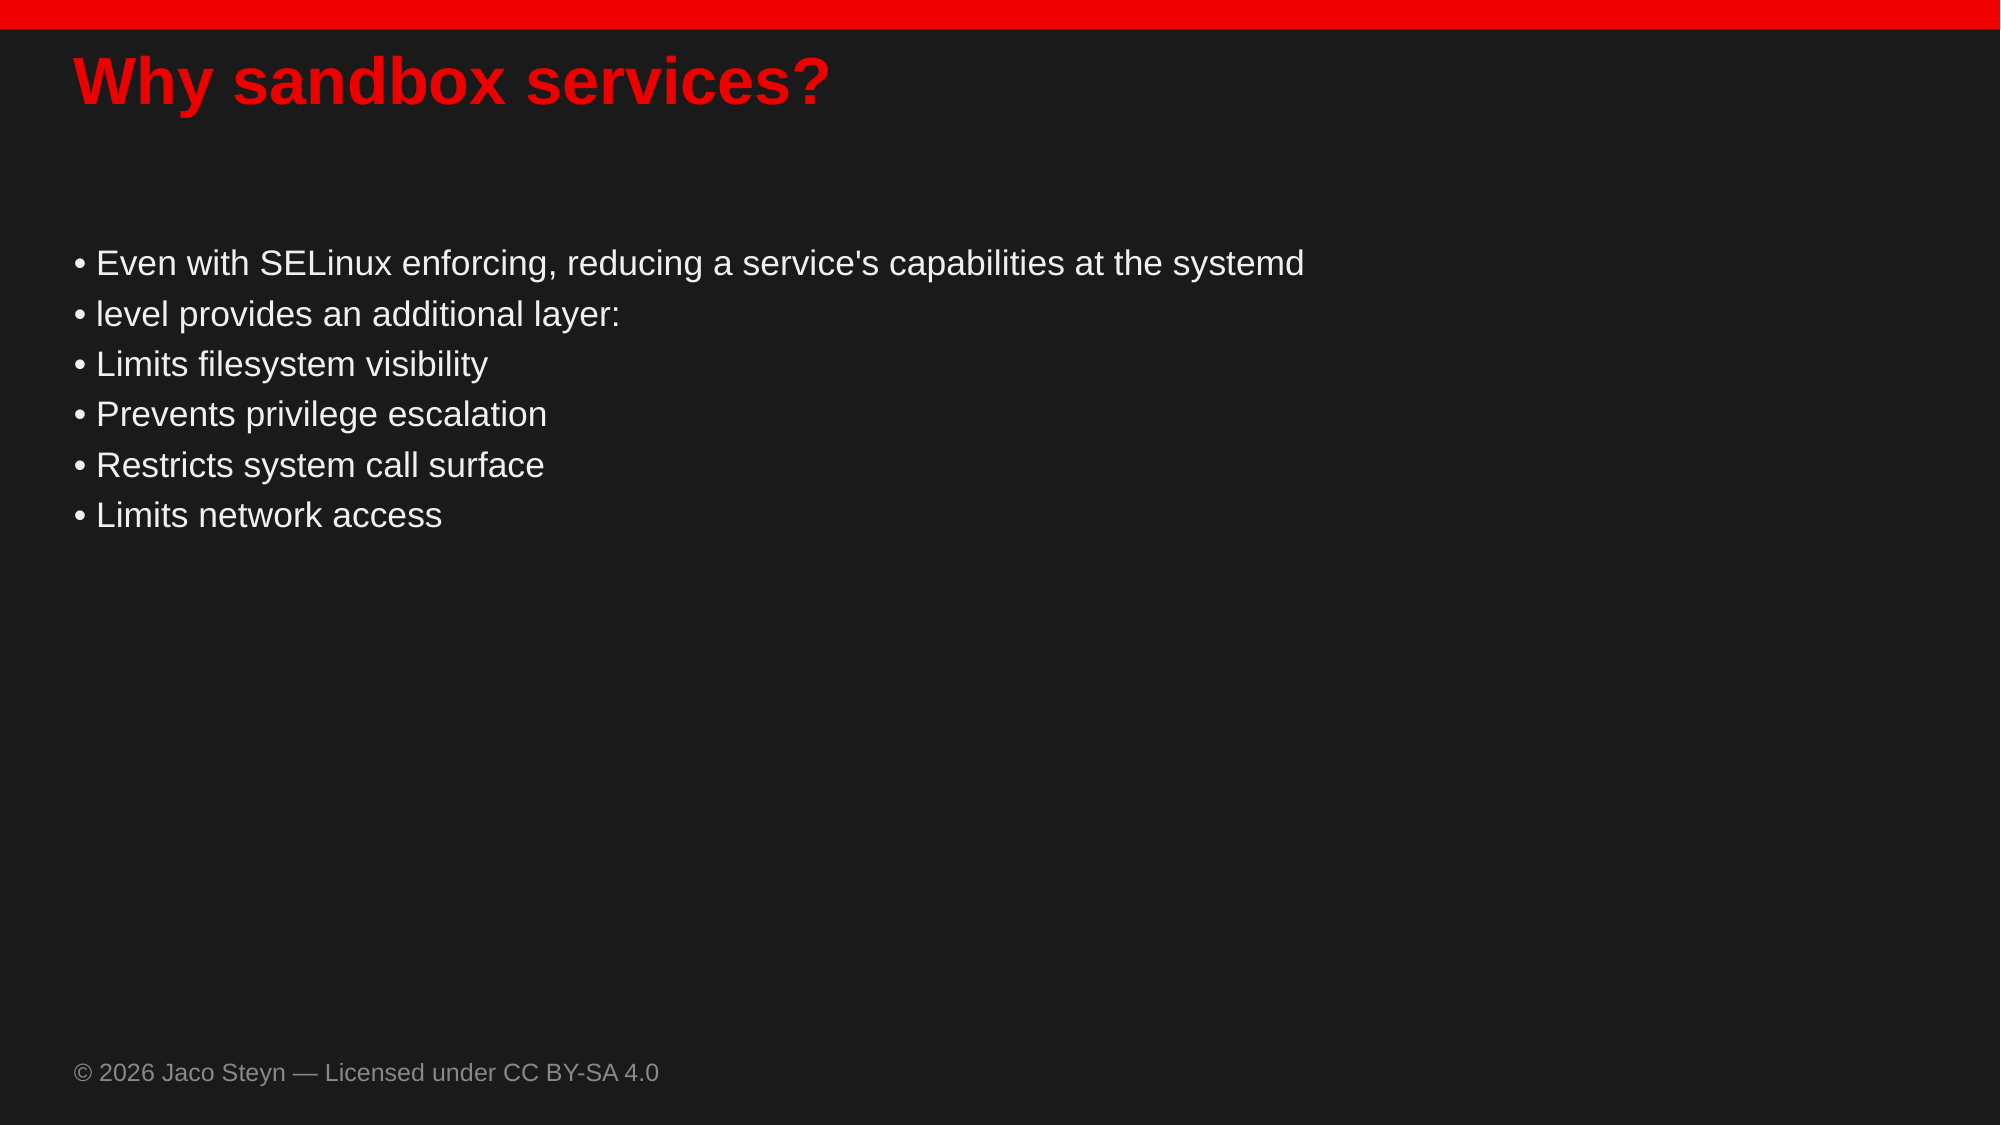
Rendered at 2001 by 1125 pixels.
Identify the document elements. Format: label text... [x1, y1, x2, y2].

text_box • Even with SELinux enforcing, reducing a service's capabilities at the systemd • level provides an additional layer: • Limits filesystem visibility • Prevents privilege escalation • Restricts system call surface • Limits network access [59, 236, 1942, 1037]
text_box © 2026 Jaco Steyn — Licensed under CC BY-SA 4.0 [59, 1051, 1942, 1093]
text_box Why sandbox services? [59, 36, 1942, 208]
text_box [0, 0, 2001, 30]
